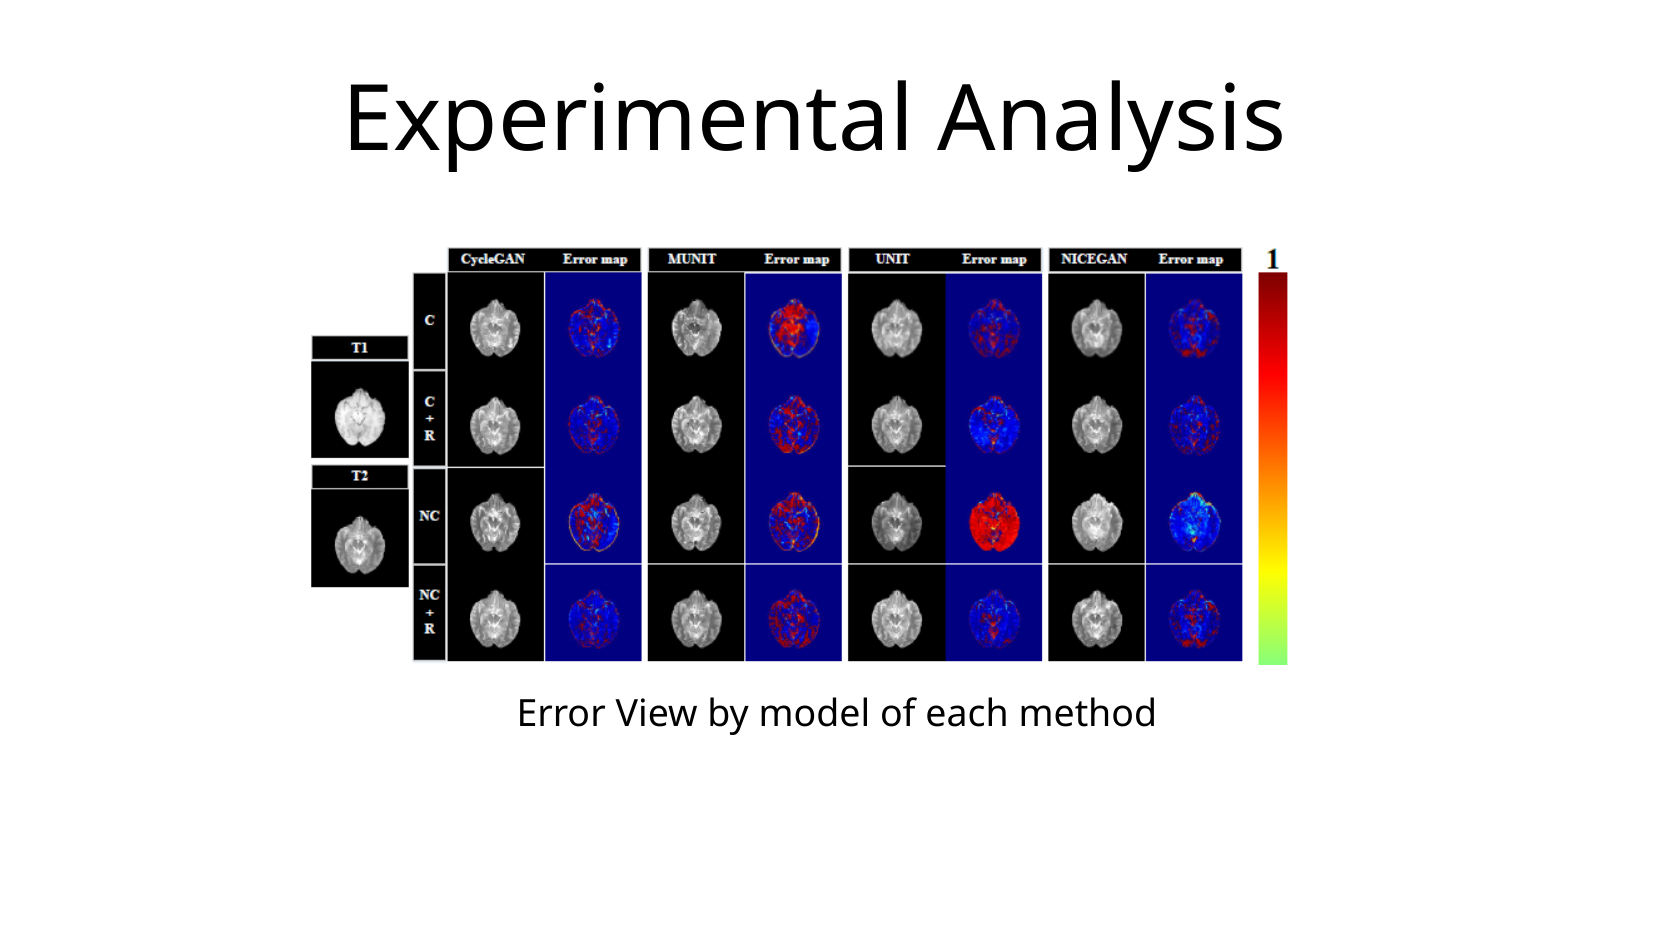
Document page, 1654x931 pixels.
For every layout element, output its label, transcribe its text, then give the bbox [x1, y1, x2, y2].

picture [260, 206, 1300, 665]
title Experimental Analysis [82, 37, 1571, 193]
text_box Error View by model of each method [501, 679, 1241, 732]
